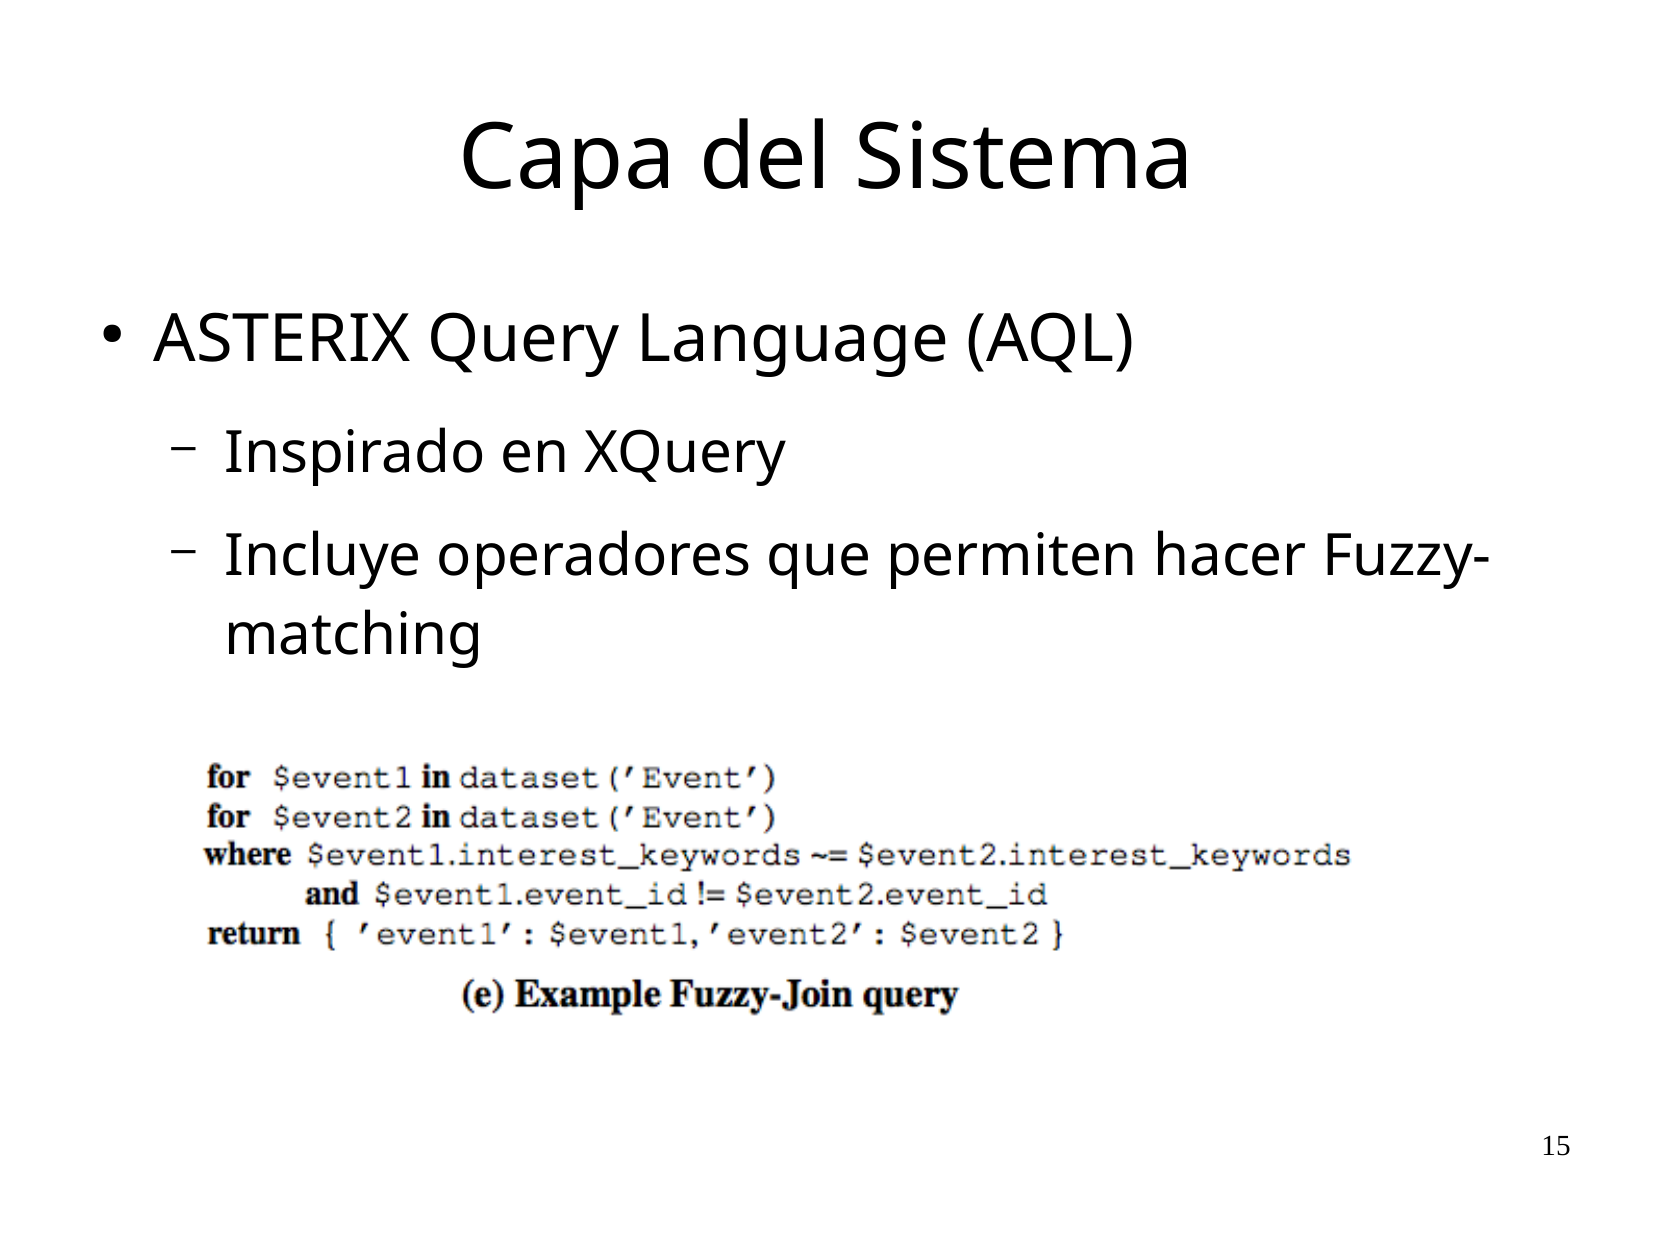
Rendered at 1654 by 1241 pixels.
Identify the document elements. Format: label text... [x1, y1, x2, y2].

picture [185, 709, 1410, 1076]
title Capa del Sistema [82, 49, 1571, 257]
list ASTERIX Query Language (AQL) Inspirado en XQuery Incluye operadores que permiten hacer Fuzzy-matching [82, 290, 1501, 691]
